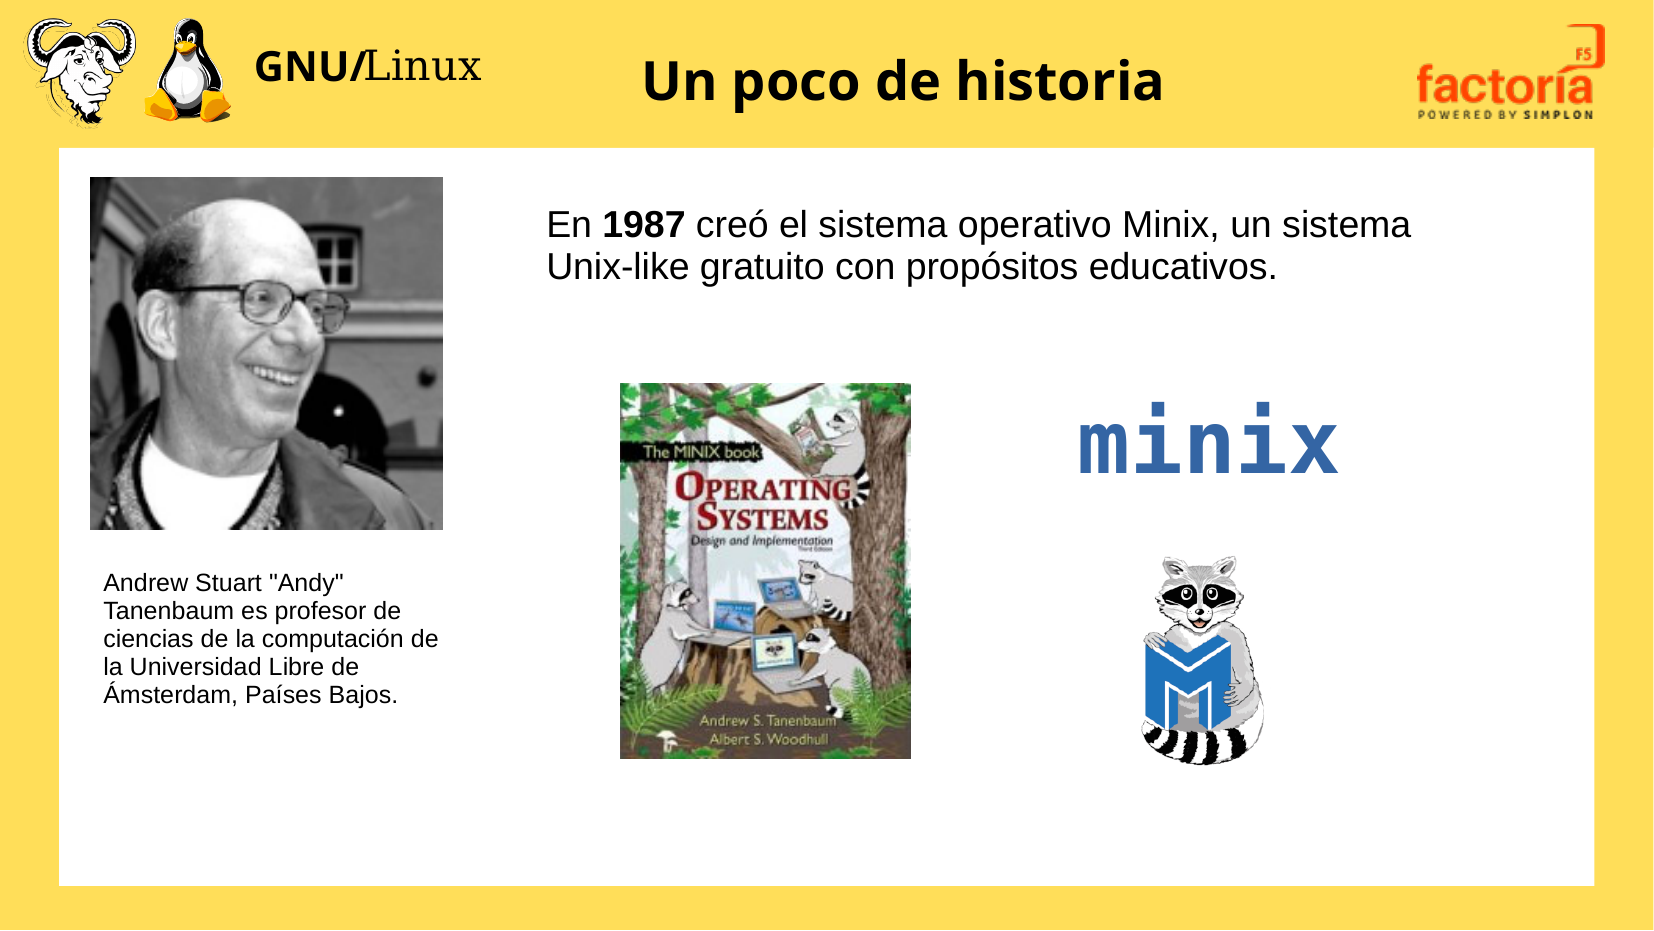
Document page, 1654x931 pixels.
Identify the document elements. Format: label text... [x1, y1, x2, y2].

text_box minix [1062, 385, 1386, 502]
text_box Andrew Stuart "Andy" Tanenbaum es profesor de ciencias de la computación de la Universidad Libre de Ámsterdam, Países Bajos. [88, 561, 473, 744]
text_box Un poco de historia [626, 35, 1182, 110]
text_box [0, 0, 1654, 886]
picture [620, 383, 911, 759]
title Linux [369, 45, 487, 91]
picture [1122, 546, 1287, 768]
picture [1417, 24, 1605, 119]
picture [27, 18, 240, 133]
title GNU/ [253, 35, 369, 95]
picture [90, 177, 443, 530]
text_box En 1987 creó el sistema operativo Minix, un sistema Unix-like gratuito con propósitos educativos. [531, 196, 1506, 325]
